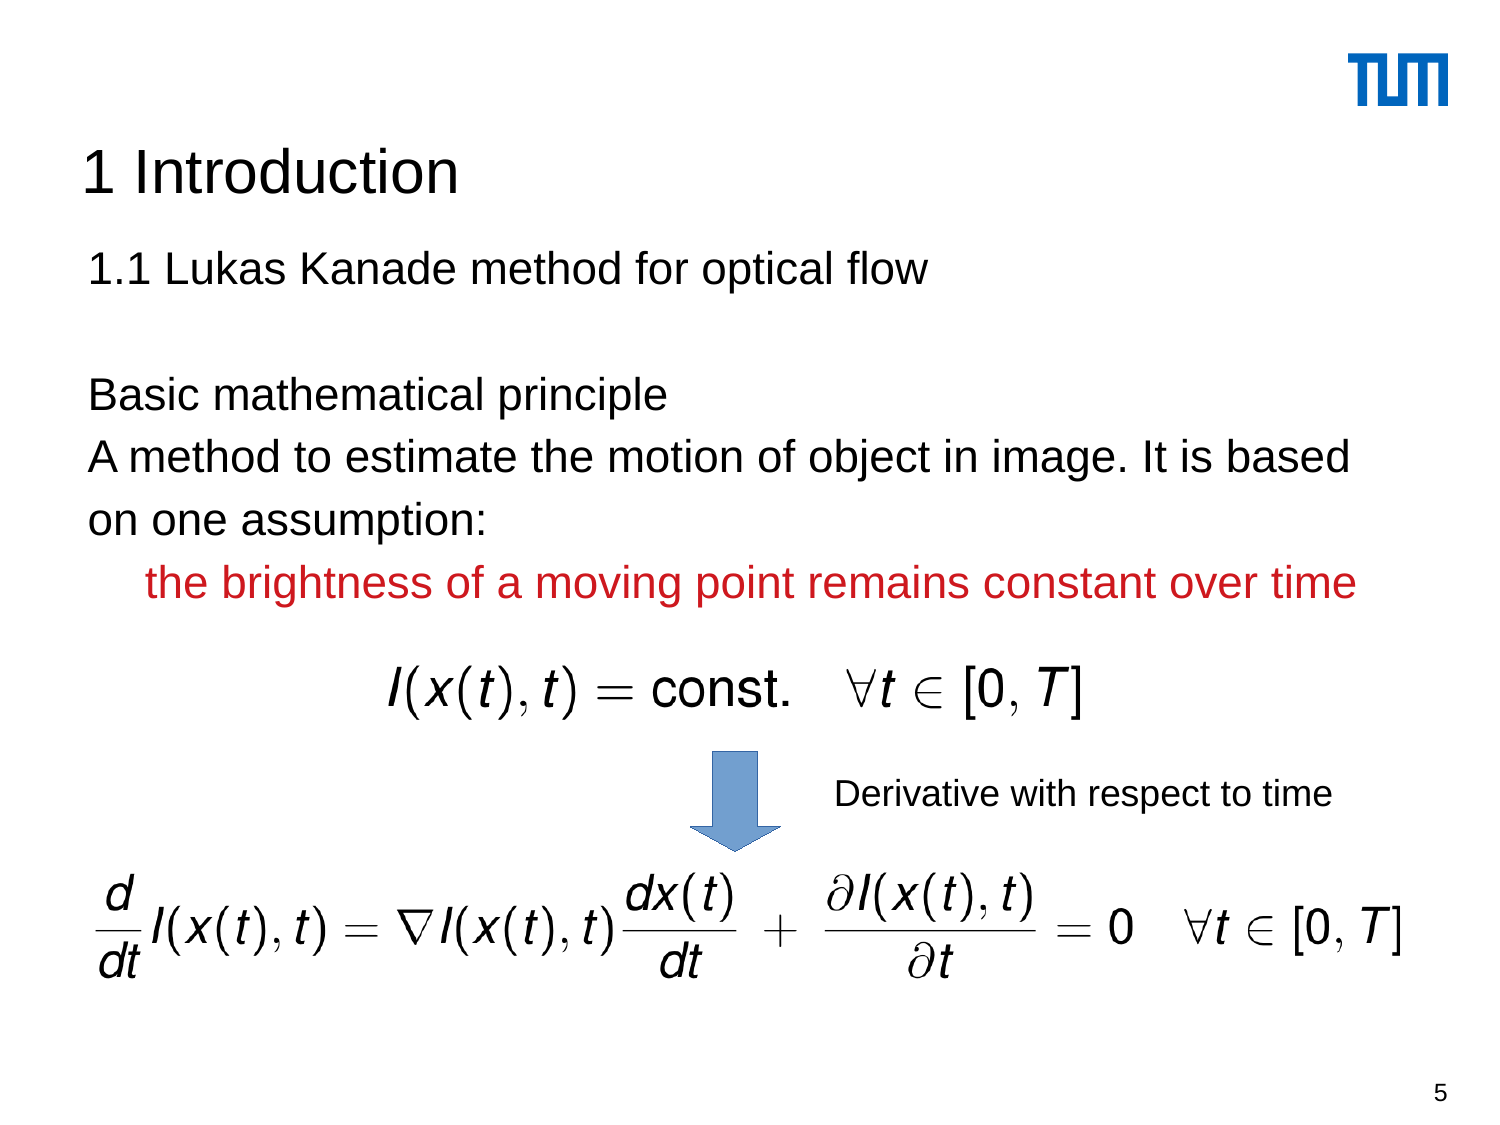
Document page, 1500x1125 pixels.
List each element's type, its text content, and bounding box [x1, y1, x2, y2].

picture [68, 839, 1450, 1028]
title 1 Introduction [81, 139, 1110, 207]
list 1.1 Lukas Kanade method for optical flow Basic mathematical principle A method to estimate the motion of object in image. It is based on one assumption: the brightness of a moving point remains constant over time [87, 231, 1416, 839]
picture [334, 634, 1140, 752]
text_box Derivative with respect to time [819, 765, 1349, 823]
text_box [690, 751, 781, 852]
slide_number <number> [1111, 1061, 1448, 1122]
